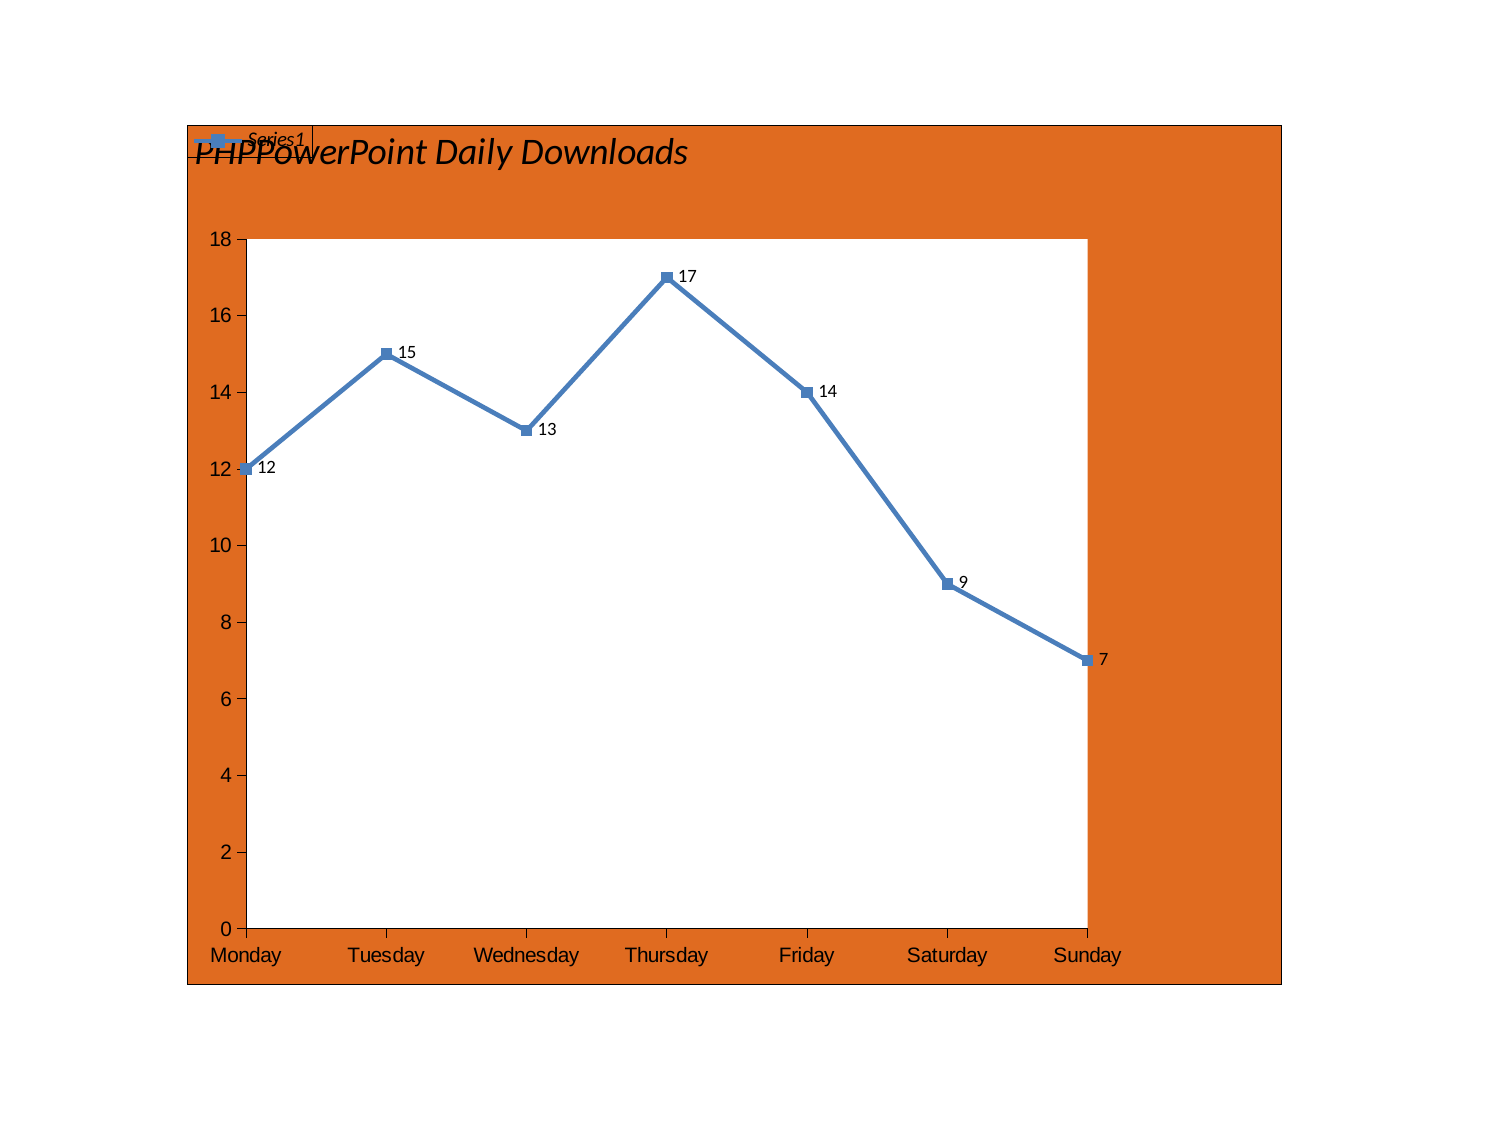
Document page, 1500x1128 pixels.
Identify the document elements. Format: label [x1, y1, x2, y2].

chart [187, 125, 1282, 985]
